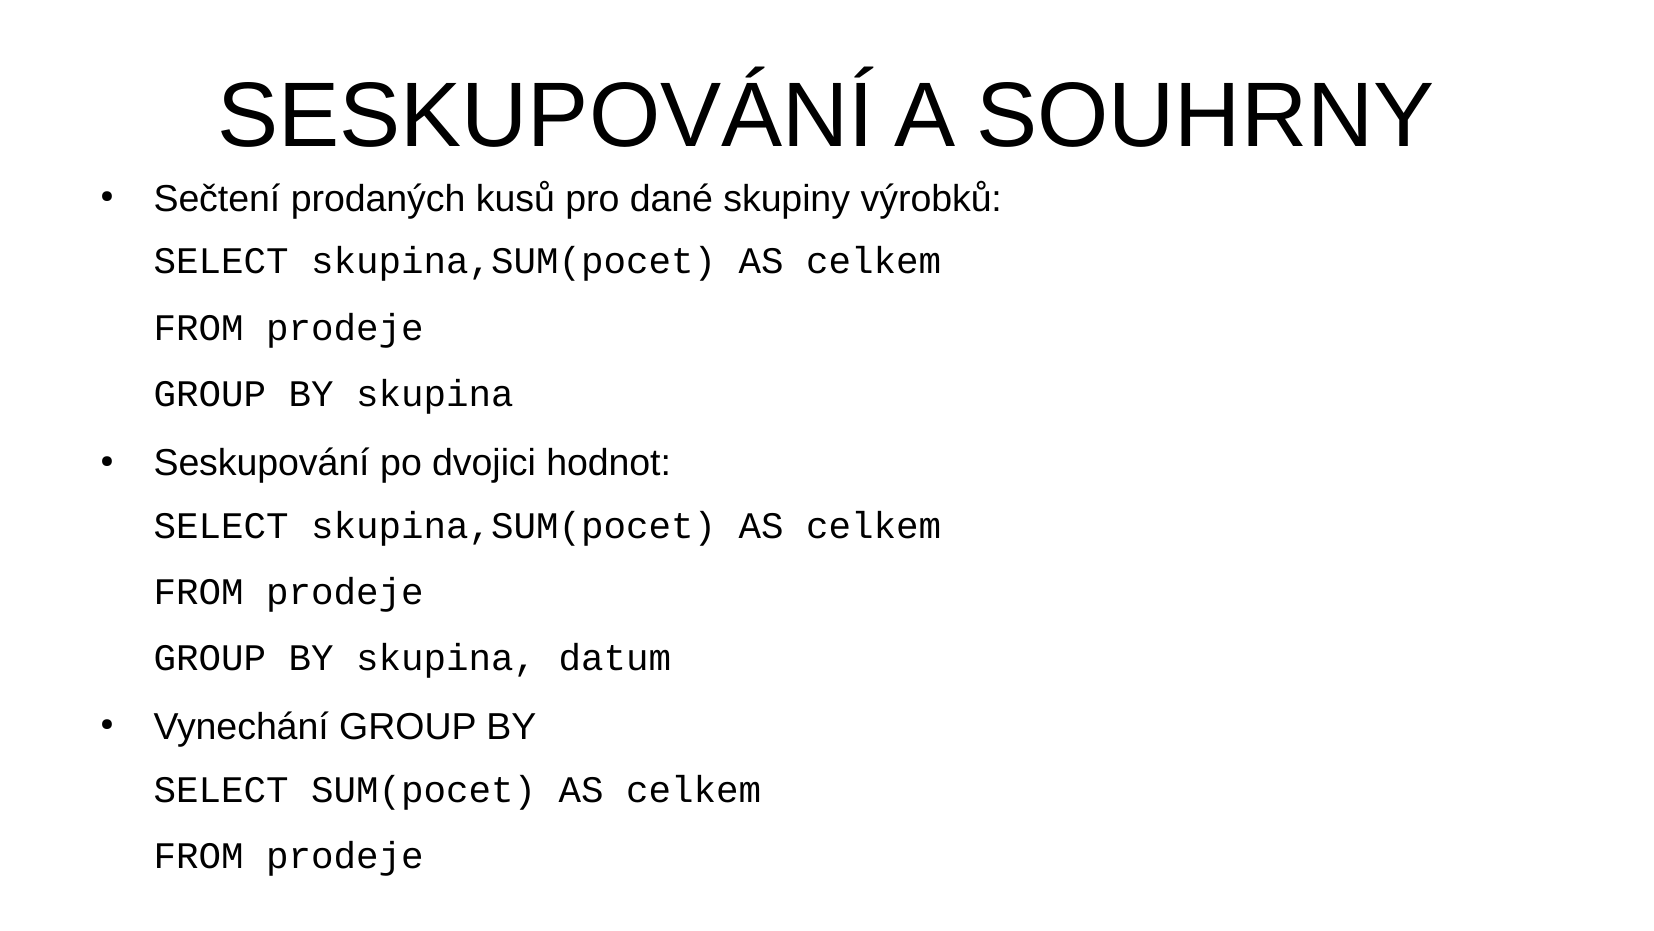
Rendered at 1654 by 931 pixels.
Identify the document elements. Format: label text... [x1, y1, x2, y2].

title SESKUPOVÁNÍ A SOUHRNY [82, 37, 1571, 177]
list Sečtení prodaných kusů pro dané skupiny výrobků: SELECT skupina,SUM(pocet) AS celkem FROM prodeje GROUP BY skupina Seskupování po dvojici hodnot: SELECT skupina,SUM(pocet) AS celkem FROM prodeje GROUP BY skupina, datum Vynechání GROUP BY SELECT SUM(pocet) AS celkem FROM prodeje [82, 177, 1571, 916]
